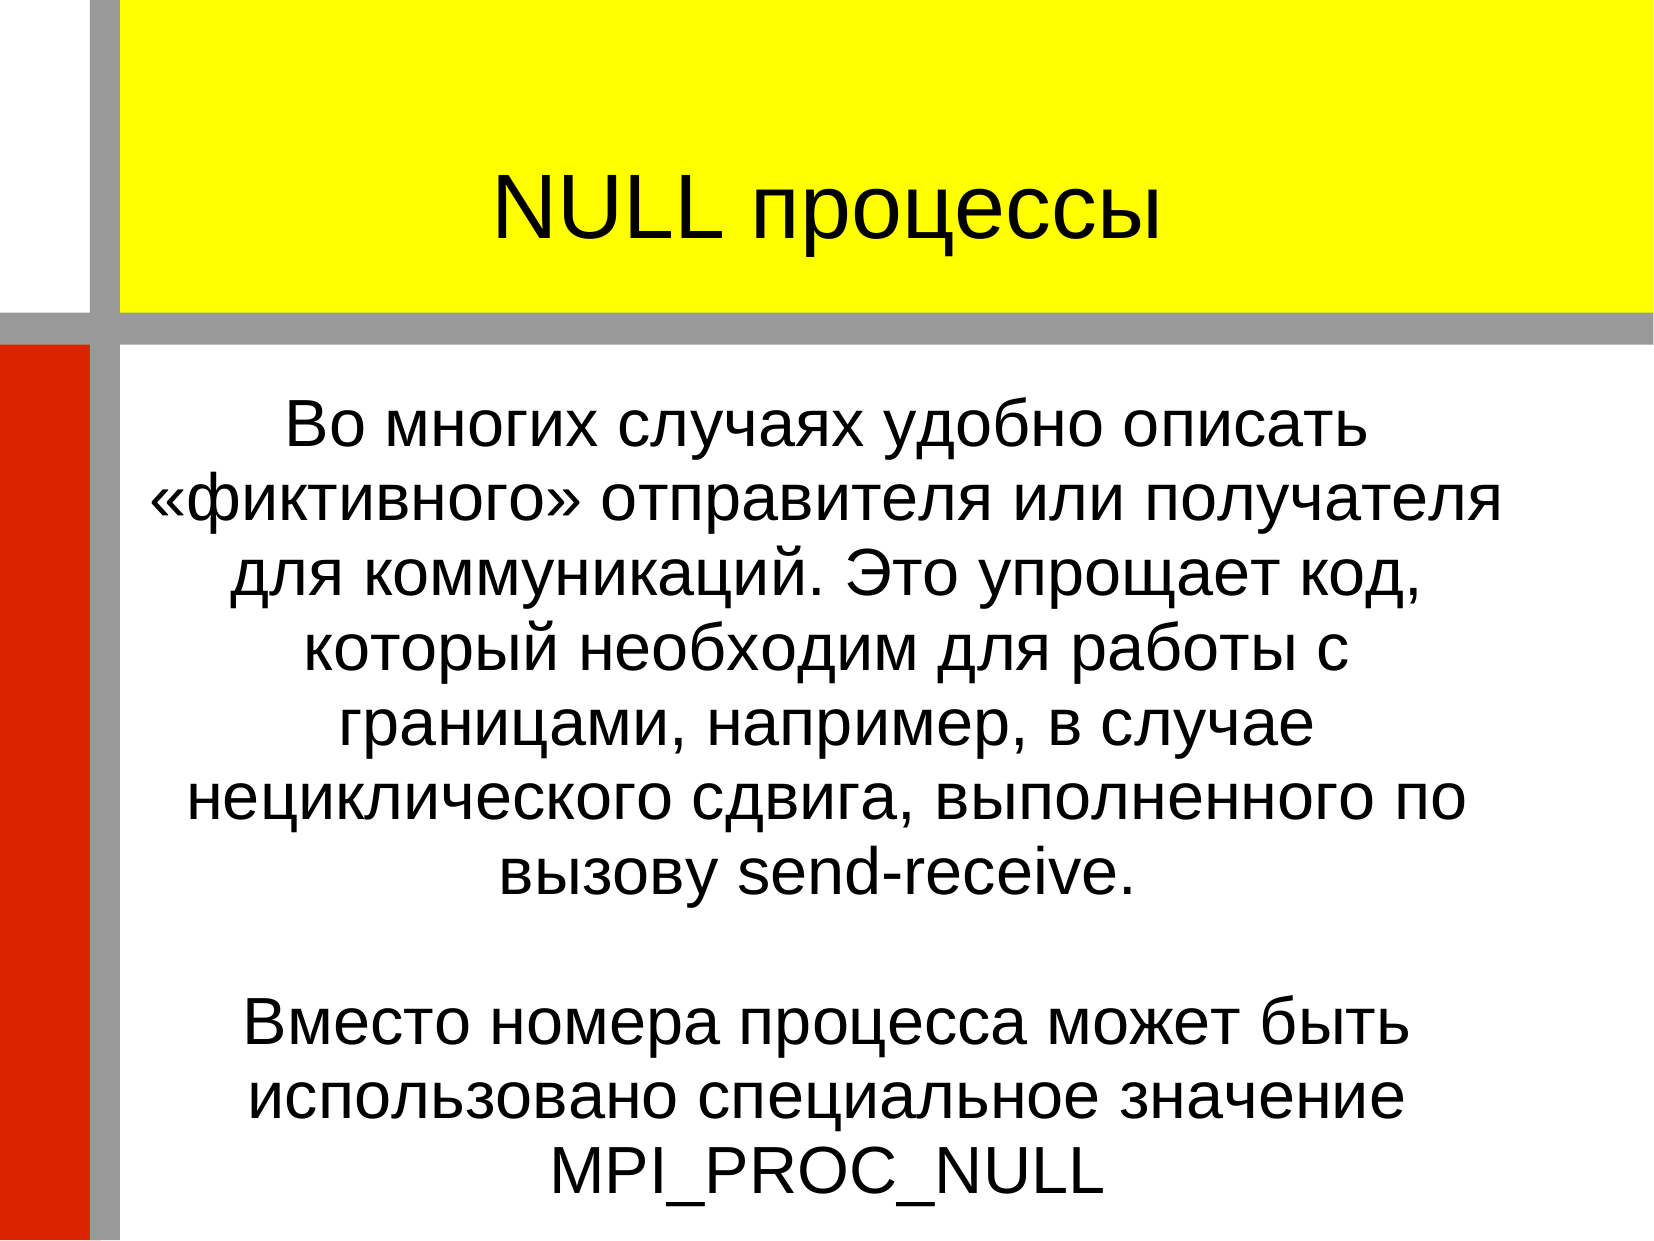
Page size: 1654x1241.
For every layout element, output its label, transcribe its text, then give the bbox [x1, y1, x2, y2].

subtitle Во многих случаях удобно описать «фиктивного» отправителя или получателя для коммуникаций. Это упрощает код, который необходим для работы с границами, например, в случае нециклического сдвига, выполненного по вызову send-receive. Вместо номера процесса может быть использовано специальное значение MPI_PROC_NULL [121, 343, 1534, 1241]
title NULL процессы [121, 102, 1534, 311]
